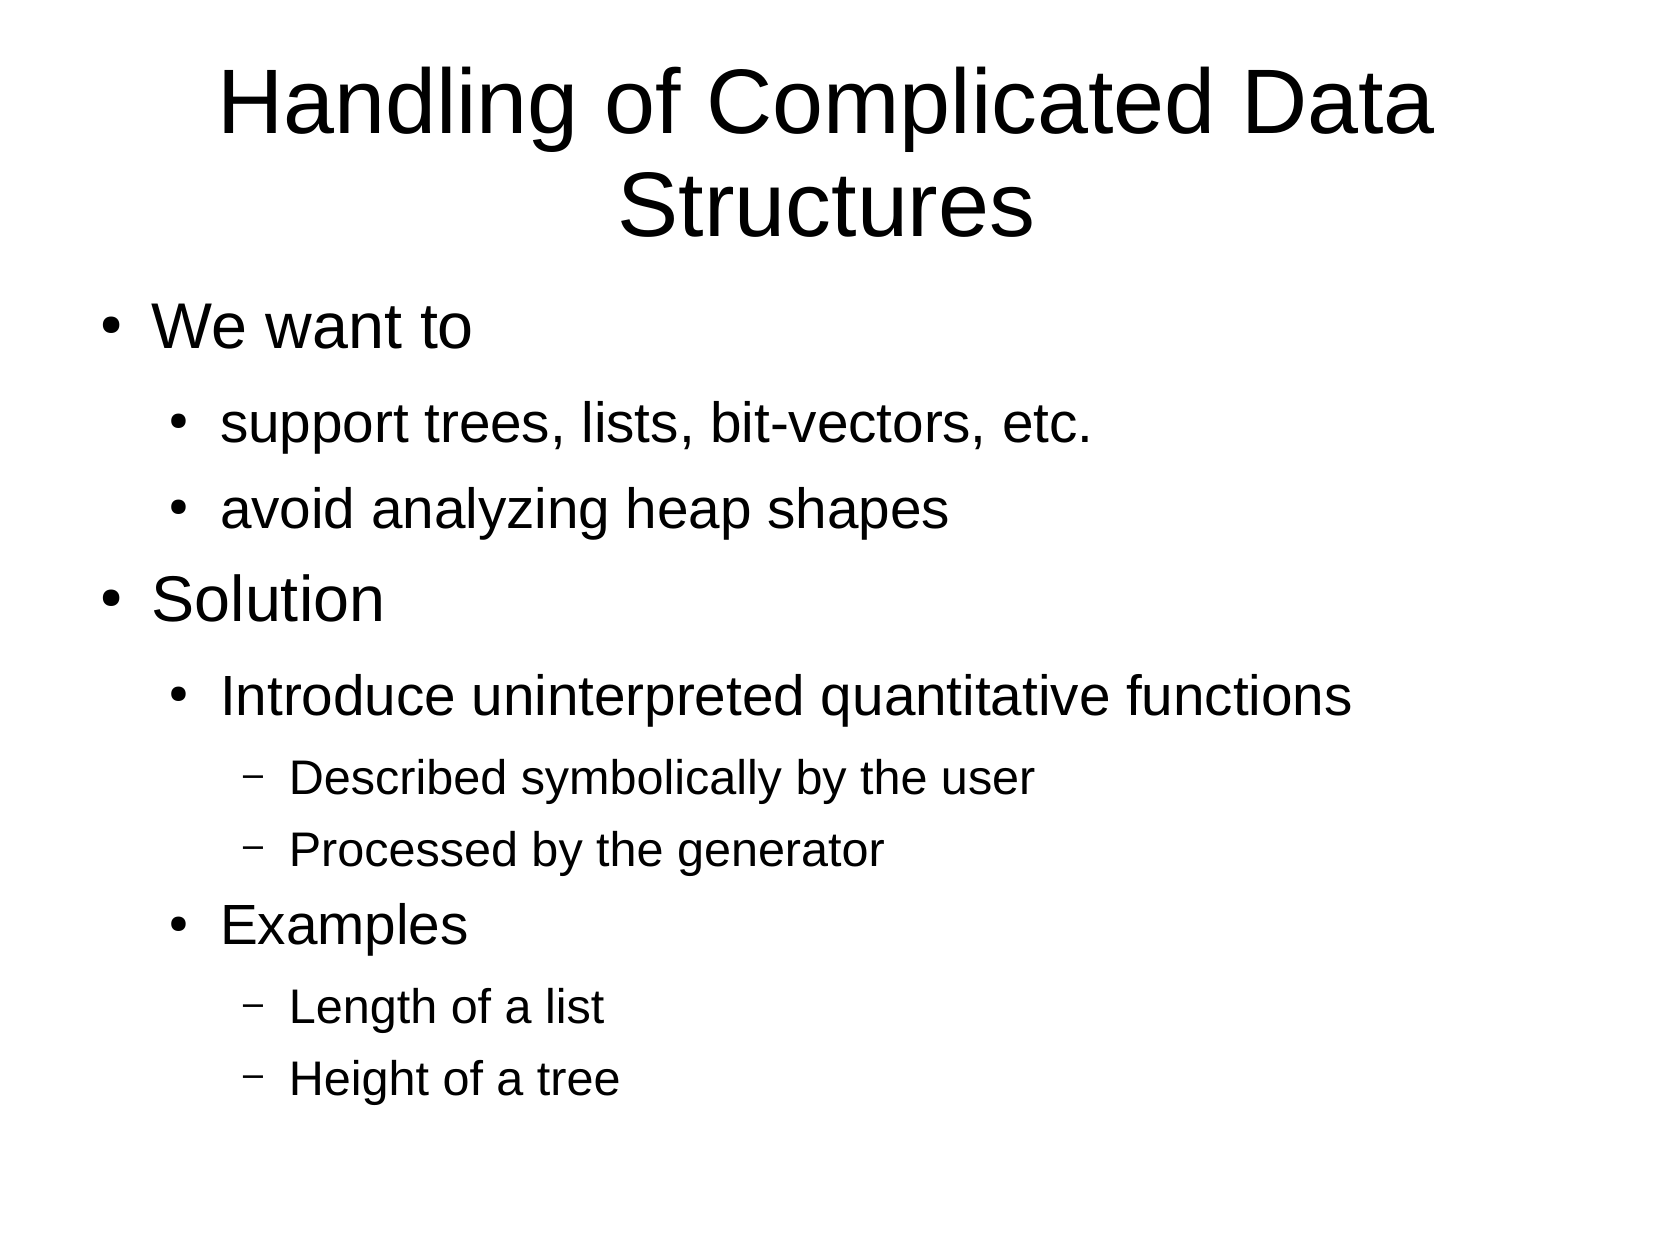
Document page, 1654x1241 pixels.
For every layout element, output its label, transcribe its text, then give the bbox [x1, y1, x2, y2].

list We want to support trees, lists, bit-vectors, etc. avoid analyzing heap shapes Solution Introduce uninterpreted quantitative functions Described symbolically by the user Processed by the generator Examples Length of a list Height of a tree [82, 290, 1571, 1109]
title Handling of Complicated Data Structures [82, 50, 1571, 256]
